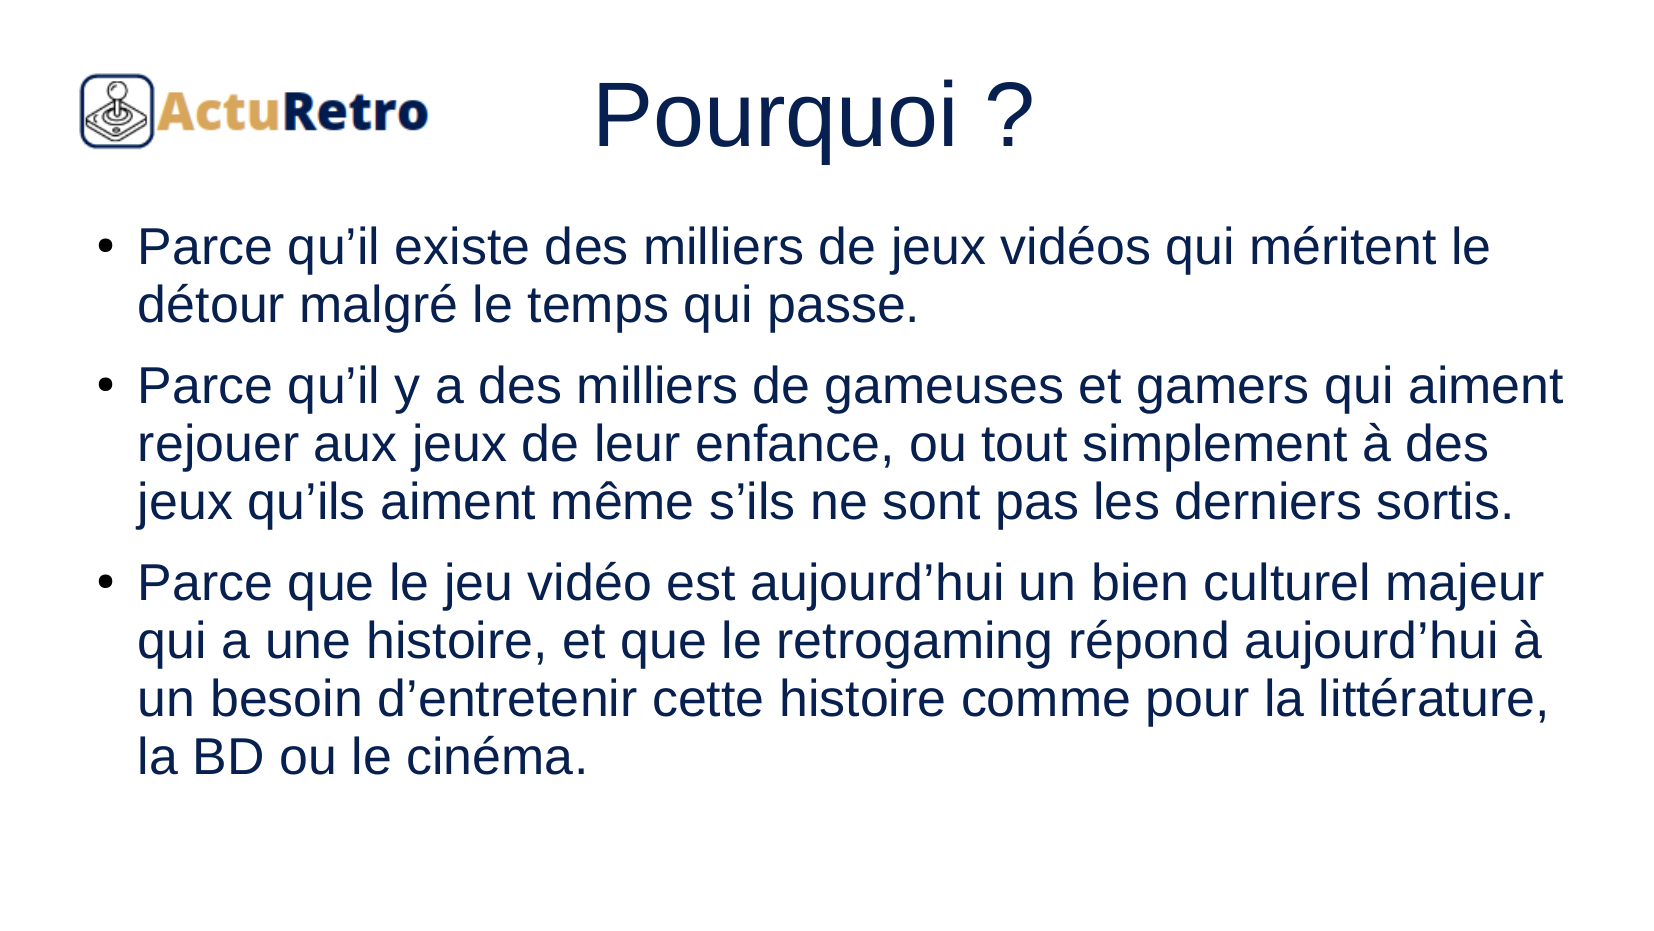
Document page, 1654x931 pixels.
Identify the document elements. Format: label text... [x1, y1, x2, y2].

title Pourquoi ? [82, 37, 1571, 193]
picture [75, 69, 434, 154]
list Parce qu’il existe des milliers de jeux vidéos qui méritent le détour malgré le temps qui passe. Parce qu’il y a des milliers de gameuses et gamers qui aiment rejouer aux jeux de leur enfance, ou tout simplement à des jeux qu’ils aiment même s’ils ne sont pas les derniers sortis. Parce que le jeu vidéo est aujourd’hui un bien culturel majeur qui a une histoire, et que le retrogaming répond aujourd’hui à un besoin d’entretenir cette histoire comme pour la littérature, la BD ou le cinéma. [82, 217, 1571, 839]
